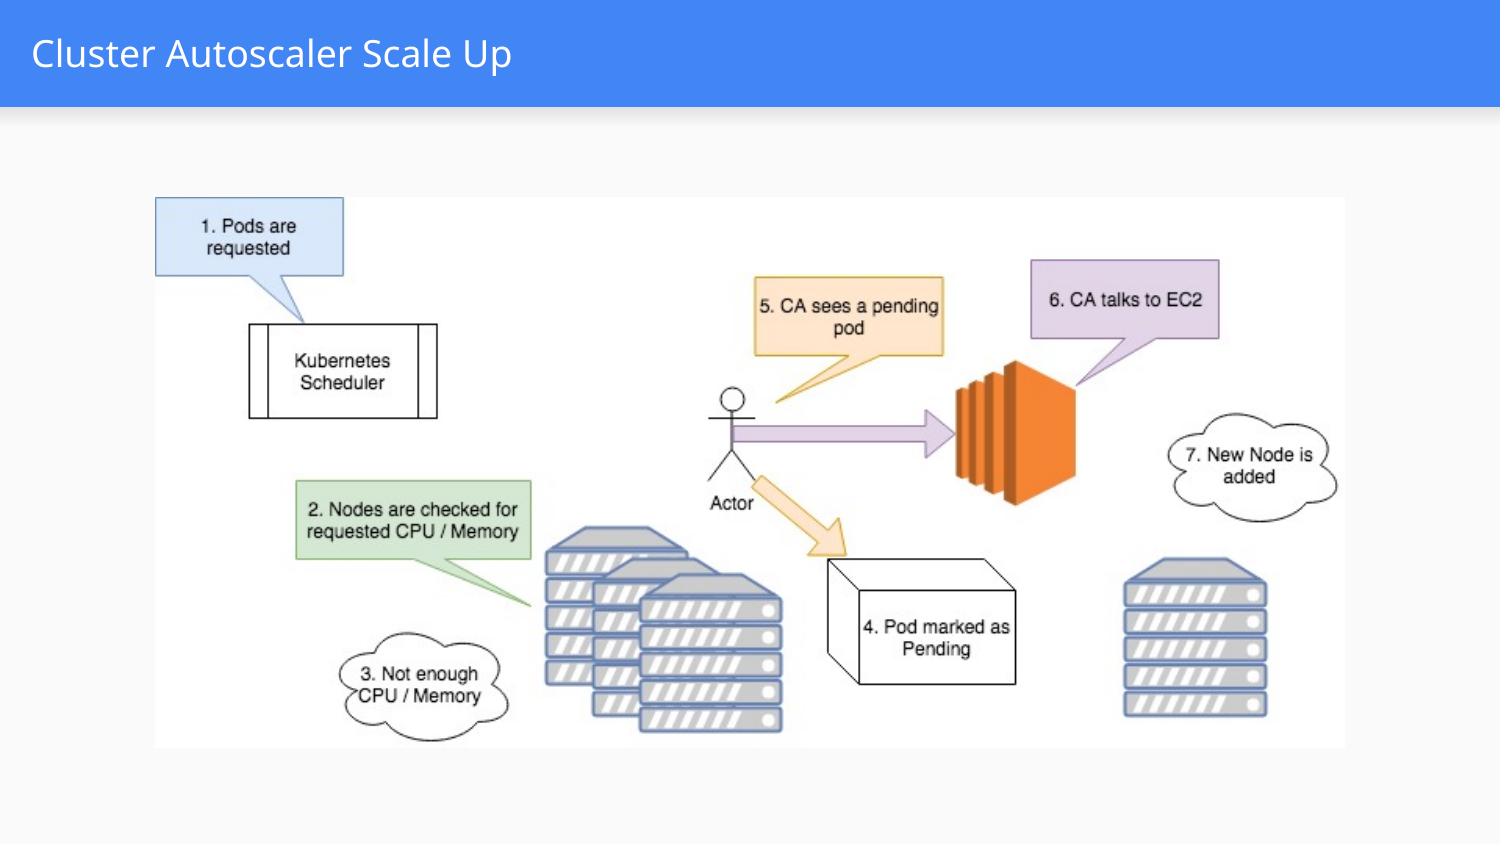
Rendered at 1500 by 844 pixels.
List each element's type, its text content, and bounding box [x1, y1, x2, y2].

title Cluster Autoscaler Scale Up [16, 2, 1464, 102]
picture [155, 197, 1345, 748]
